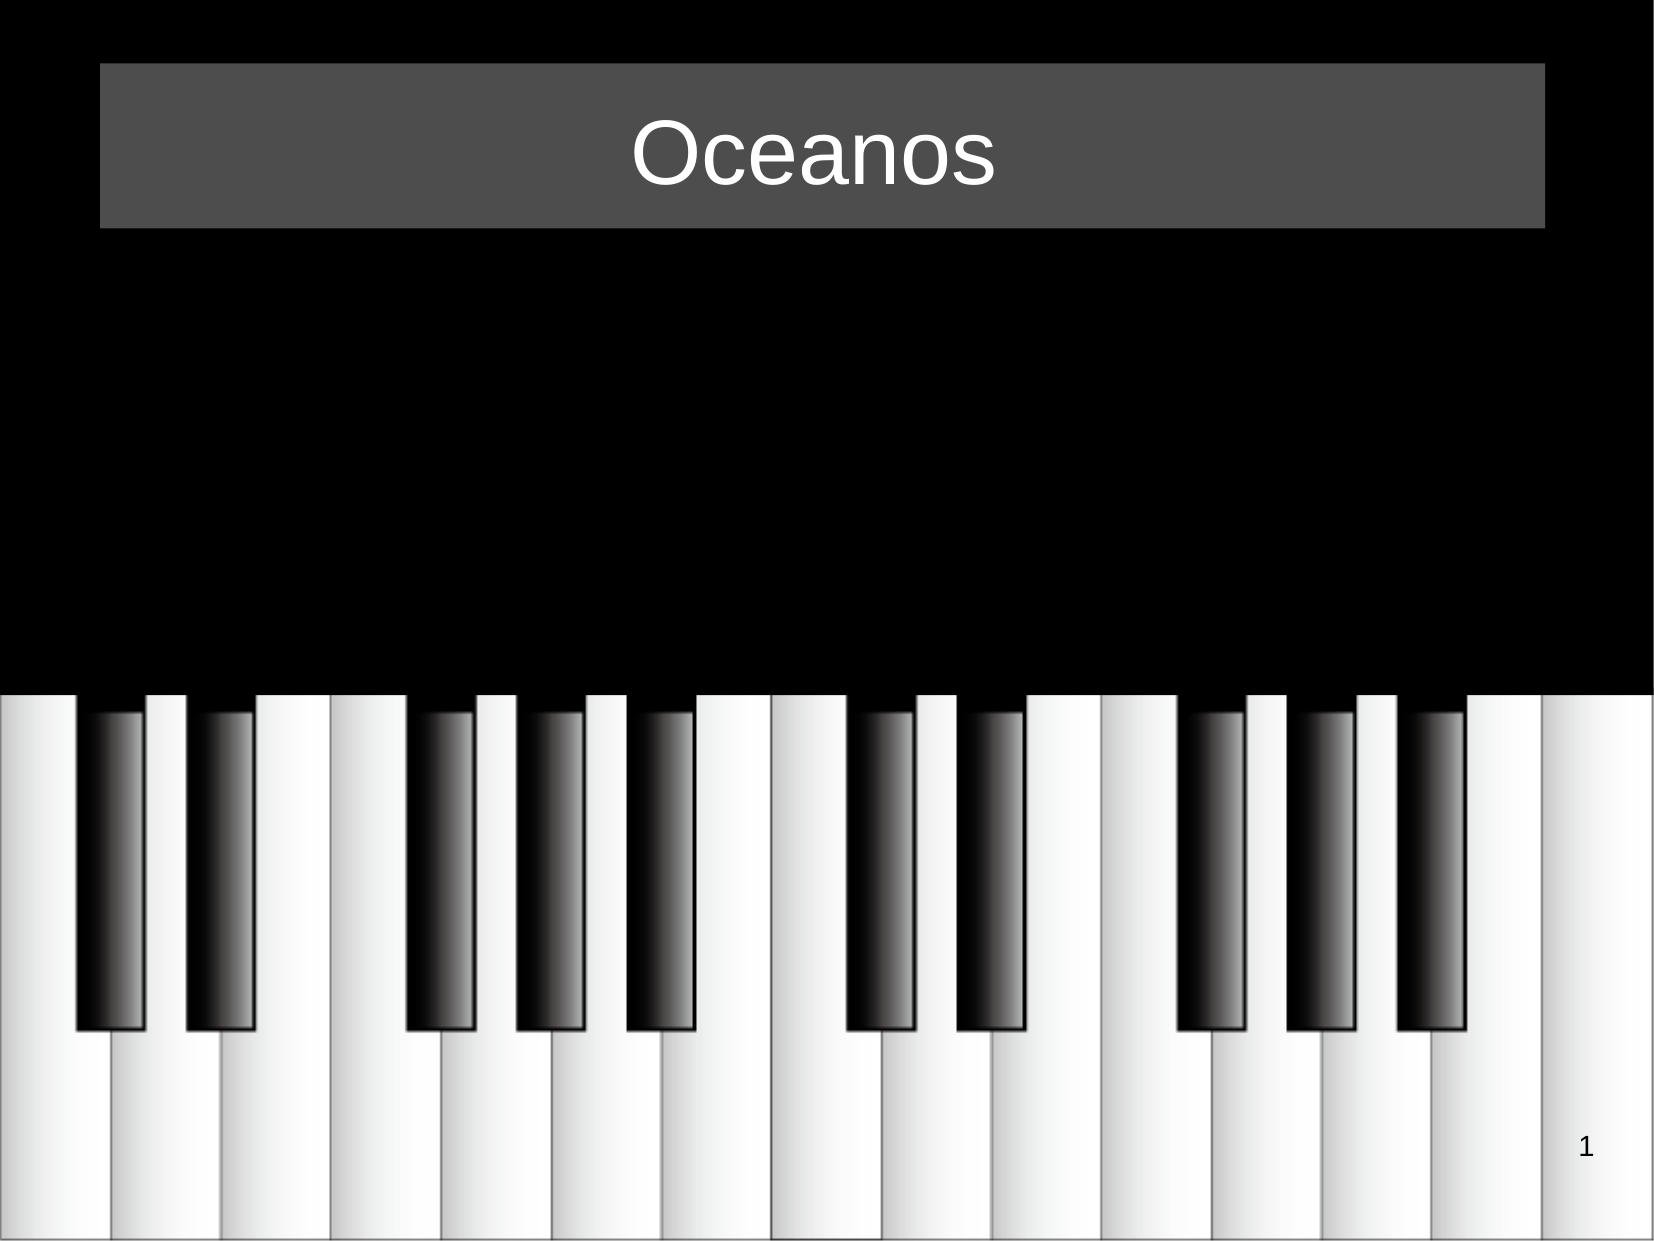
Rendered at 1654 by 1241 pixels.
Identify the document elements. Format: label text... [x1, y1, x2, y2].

title Oceanos [82, 49, 1571, 257]
picture [0, 696, 1654, 1241]
